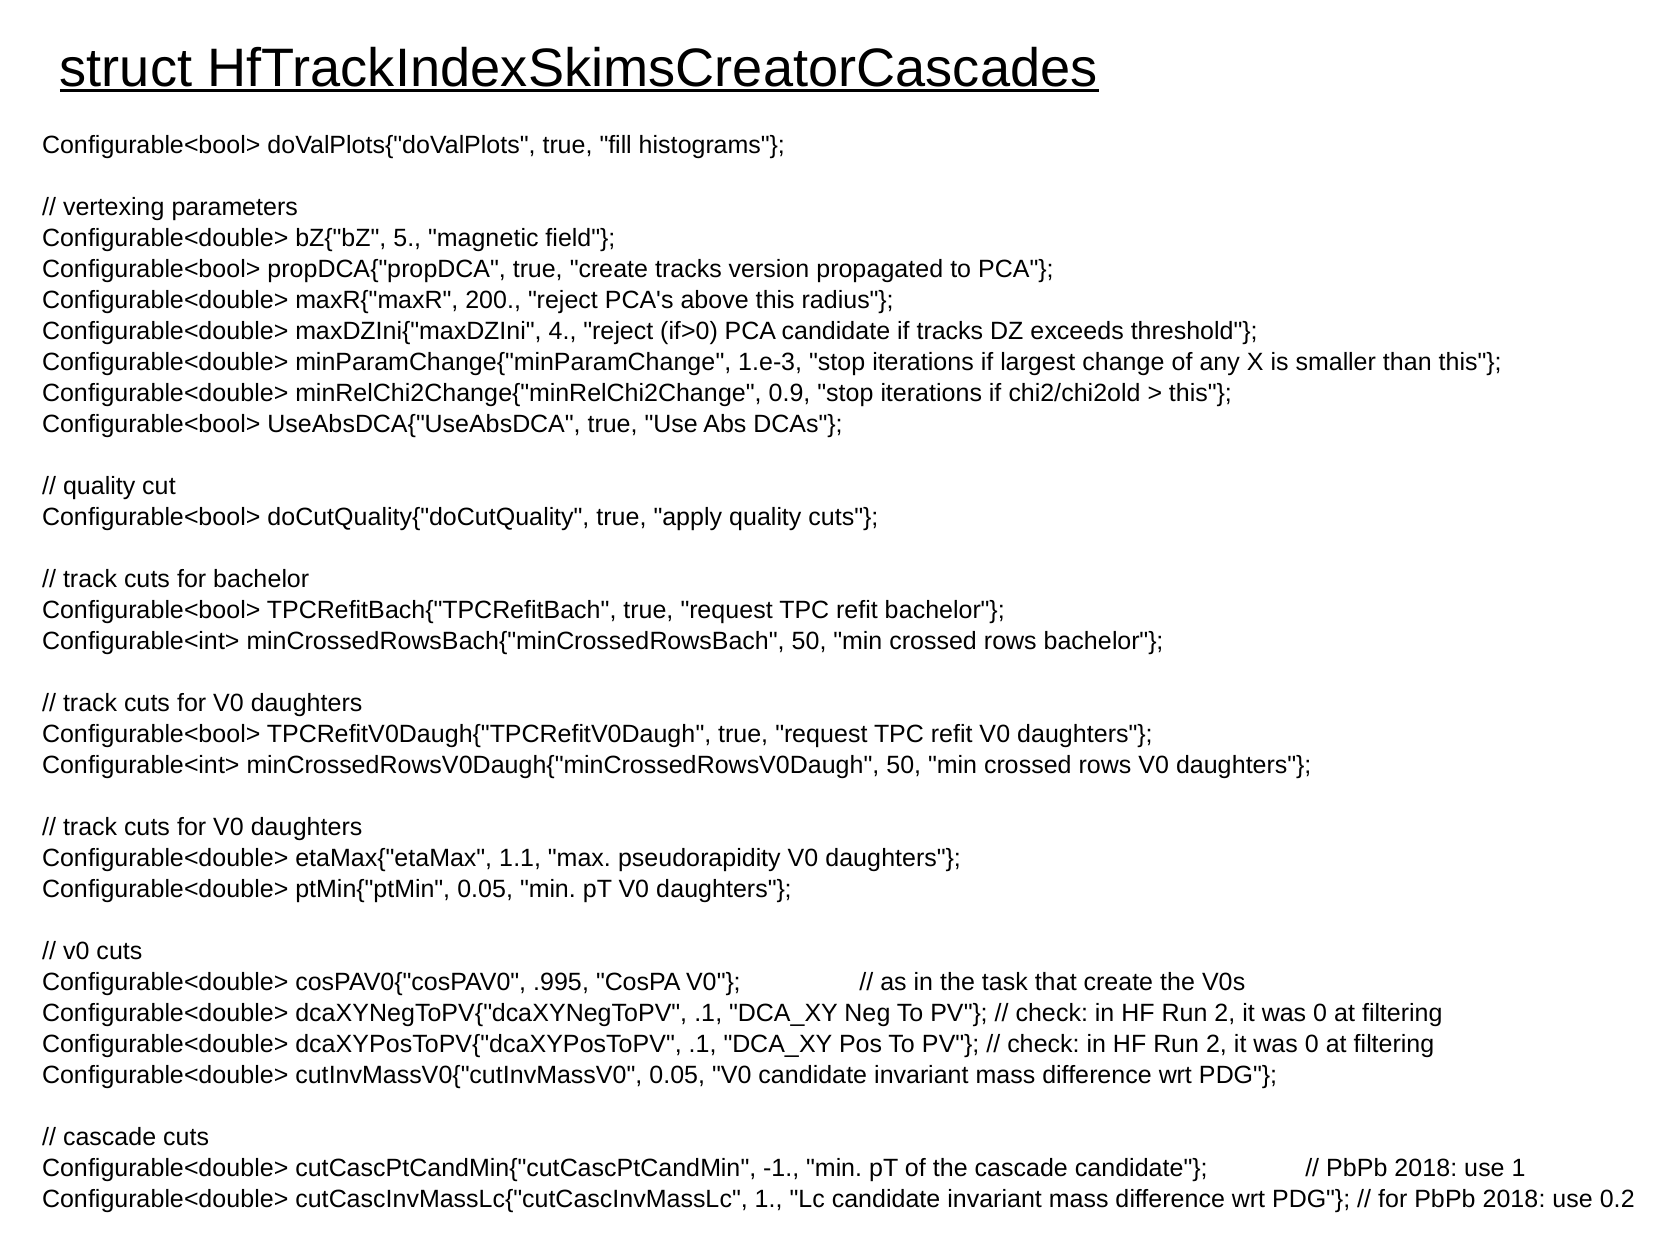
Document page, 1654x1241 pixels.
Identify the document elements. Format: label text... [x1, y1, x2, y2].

text_box Configurable<bool> doValPlots{"doValPlots", true, "fill histograms"}; // vertexing parameters Configurable<double> bZ{"bZ", 5., "magnetic field"}; Configurable<bool> propDCA{"propDCA", true, "create tracks version propagated to PCA"}; Configurable<double> maxR{"maxR", 200., "reject PCA's above this radius"}; Configurable<double> maxDZIni{"maxDZIni", 4., "reject (if>0) PCA candidate if tracks DZ exceeds threshold"}; Configurable<double> minParamChange{"minParamChange", 1.e-3, "stop iterations if largest change of any X is smaller than this"}; Configurable<double> minRelChi2Change{"minRelChi2Change", 0.9, "stop iterations if chi2/chi2old > this"}; Configurable<bool> UseAbsDCA{"UseAbsDCA", true, "Use Abs DCAs"}; // quality cut Configurable<bool> doCutQuality{"doCutQuality", true, "apply quality cuts"}; // track cuts for bachelor Configurable<bool> TPCRefitBach{"TPCRefitBach", true, "request TPC refit bachelor"}; Configurable<int> minCrossedRowsBach{"minCrossedRowsBach", 50, "min crossed rows bachelor"}; // track cuts for V0 daughters Configurable<bool> TPCRefitV0Daugh{"TPCRefitV0Daugh", true, "request TPC refit V0 daughters"}; Configurable<int> minCrossedRowsV0Daugh{"minCrossedRowsV0Daugh", 50, "min crossed rows V0 daughters"}; // track cuts for V0 daughters Configurable<double> etaMax{"etaMax", 1.1, "max. pseudorapidity V0 daughters"}; Configurable<double> ptMin{"ptMin", 0.05, "min. pT V0 daughters"}; // v0 cuts Configurable<double> cosPAV0{"cosPAV0", .995, "CosPA V0"}; // as in the task that create the V0s Configurable<double> dcaXYNegToPV{"dcaXYNegToPV", .1, "DCA_XY Neg To PV"}; // check: in HF Run 2, it was 0 at filtering Configurable<double> dcaXYPosToPV{"dcaXYPosToPV", .1, "DCA_XY Pos To PV"}; // check: in HF Run 2, it was 0 at filtering Configurable<double> cutInvMassV0{"cutInvMassV0", 0.05, "V0 candidate invariant mass difference wrt PDG"}; // cascade cuts Configurable<double> cutCascPtCandMin{"cutCascPtCandMin", -1., "min. pT of the cascade candidate"}; // PbPb 2018: use 1 Configurable<double> cutCascInvMassLc{"cutCascInvMassLc", 1., "Lc candidate invariant mass difference wrt PDG"}; // for PbPb 2018: use 0.2 [13, 123, 1654, 1221]
text_box struct HfTrackIndexSkimsCreatorCascades [45, 30, 1115, 106]
